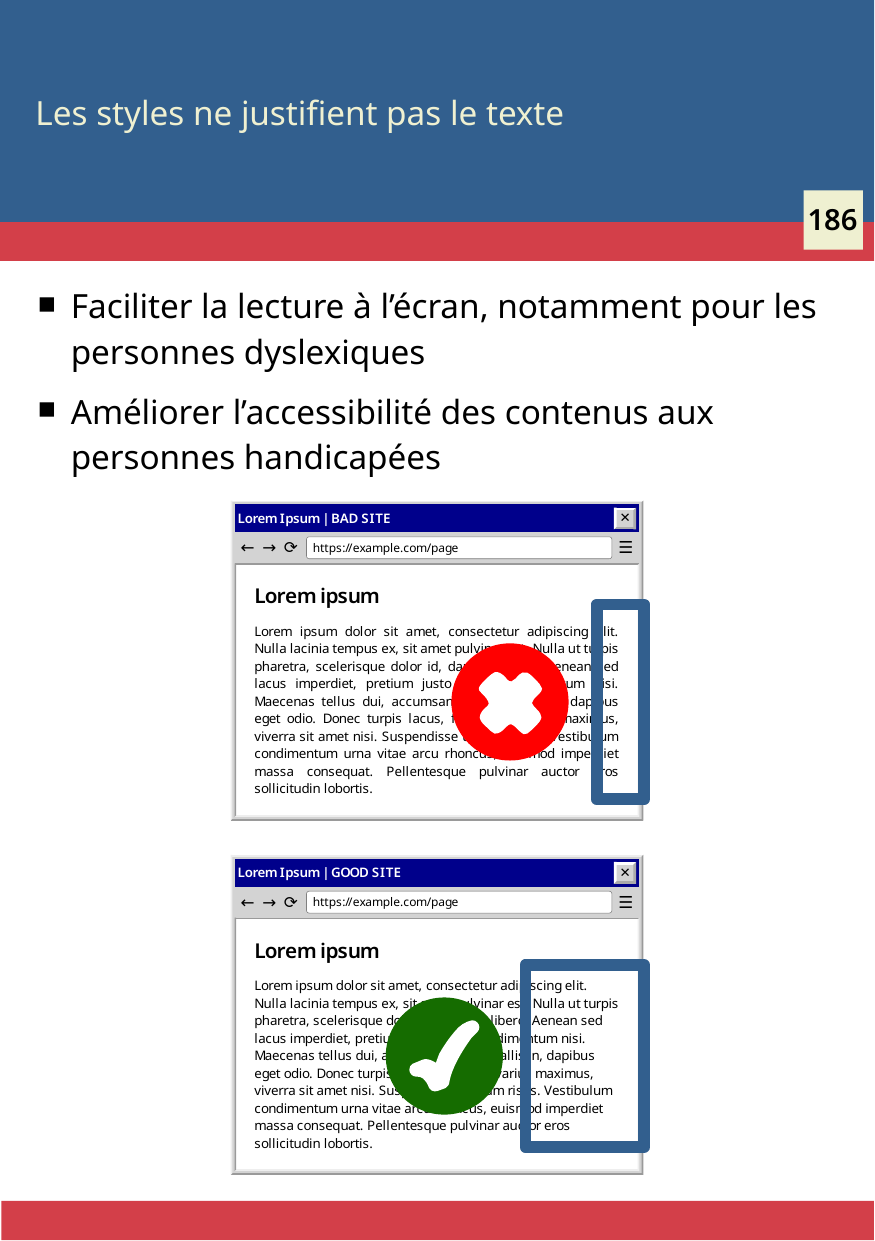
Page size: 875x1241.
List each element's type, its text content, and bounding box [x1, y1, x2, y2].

title Les styles ne justifient pas le texte [35, 13, 839, 213]
picture [603, 610, 638, 793]
picture [230, 500, 644, 821]
list Faciliter la lecture à l’écran, notamment pour les personnes dyslexiques Améliorer l’accessibilité des contenus aux personnes handicapées [23, 283, 839, 1111]
text_box 186 [803, 188, 863, 249]
picture [230, 854, 644, 1176]
picture [531, 971, 638, 1141]
